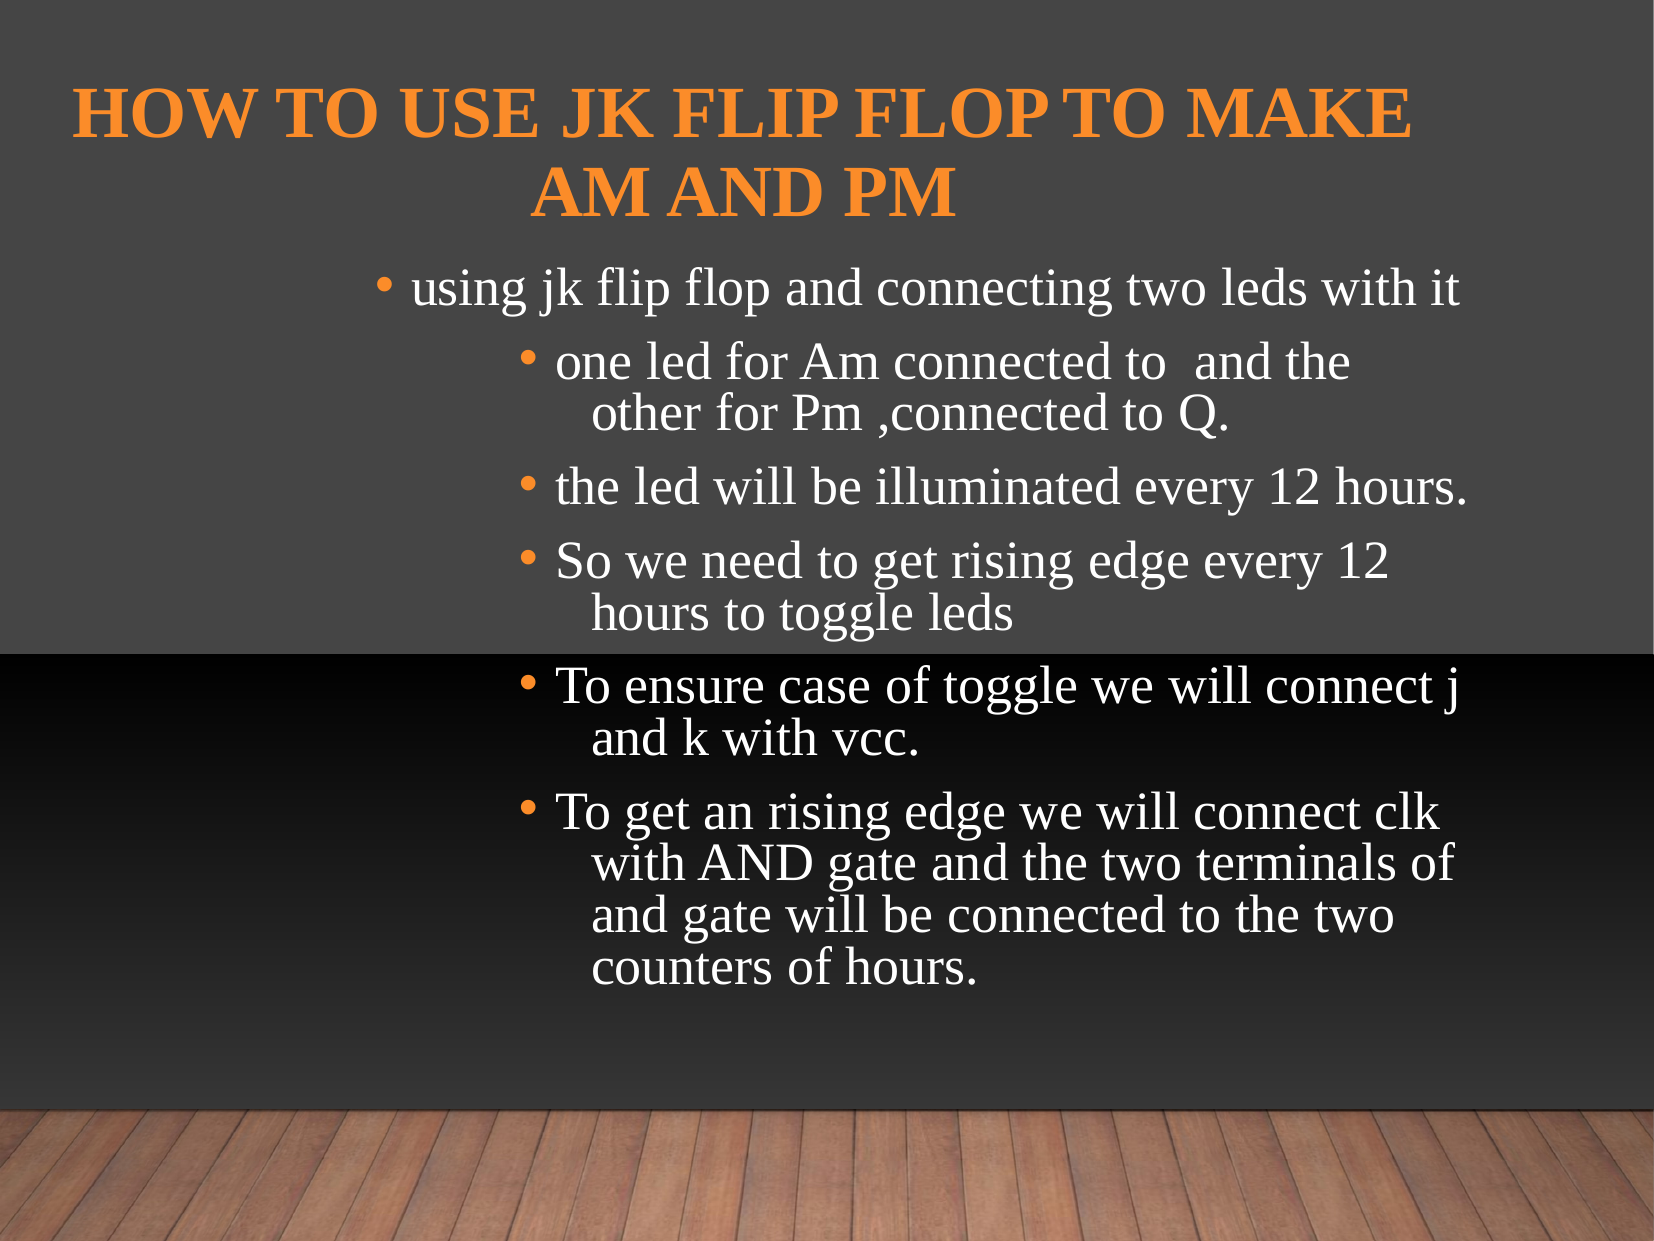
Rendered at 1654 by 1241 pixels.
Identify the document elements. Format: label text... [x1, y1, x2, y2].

list using jk flip flop and connecting two leds with it one led for Am connected to and the other for Pm ,connected to Q. the led will be illuminated every 12 hours. So we need to get rising edge every 12 hours to toggle leds To ensure case of toggle we will connect j and k with vcc. To get an rising edge we will connect clk with AND gate and the two terminals of and gate will be connected to the two counters of hours. [0, 256, 1489, 1020]
title How to use jk flip flop to make am and pm [0, 49, 1489, 256]
